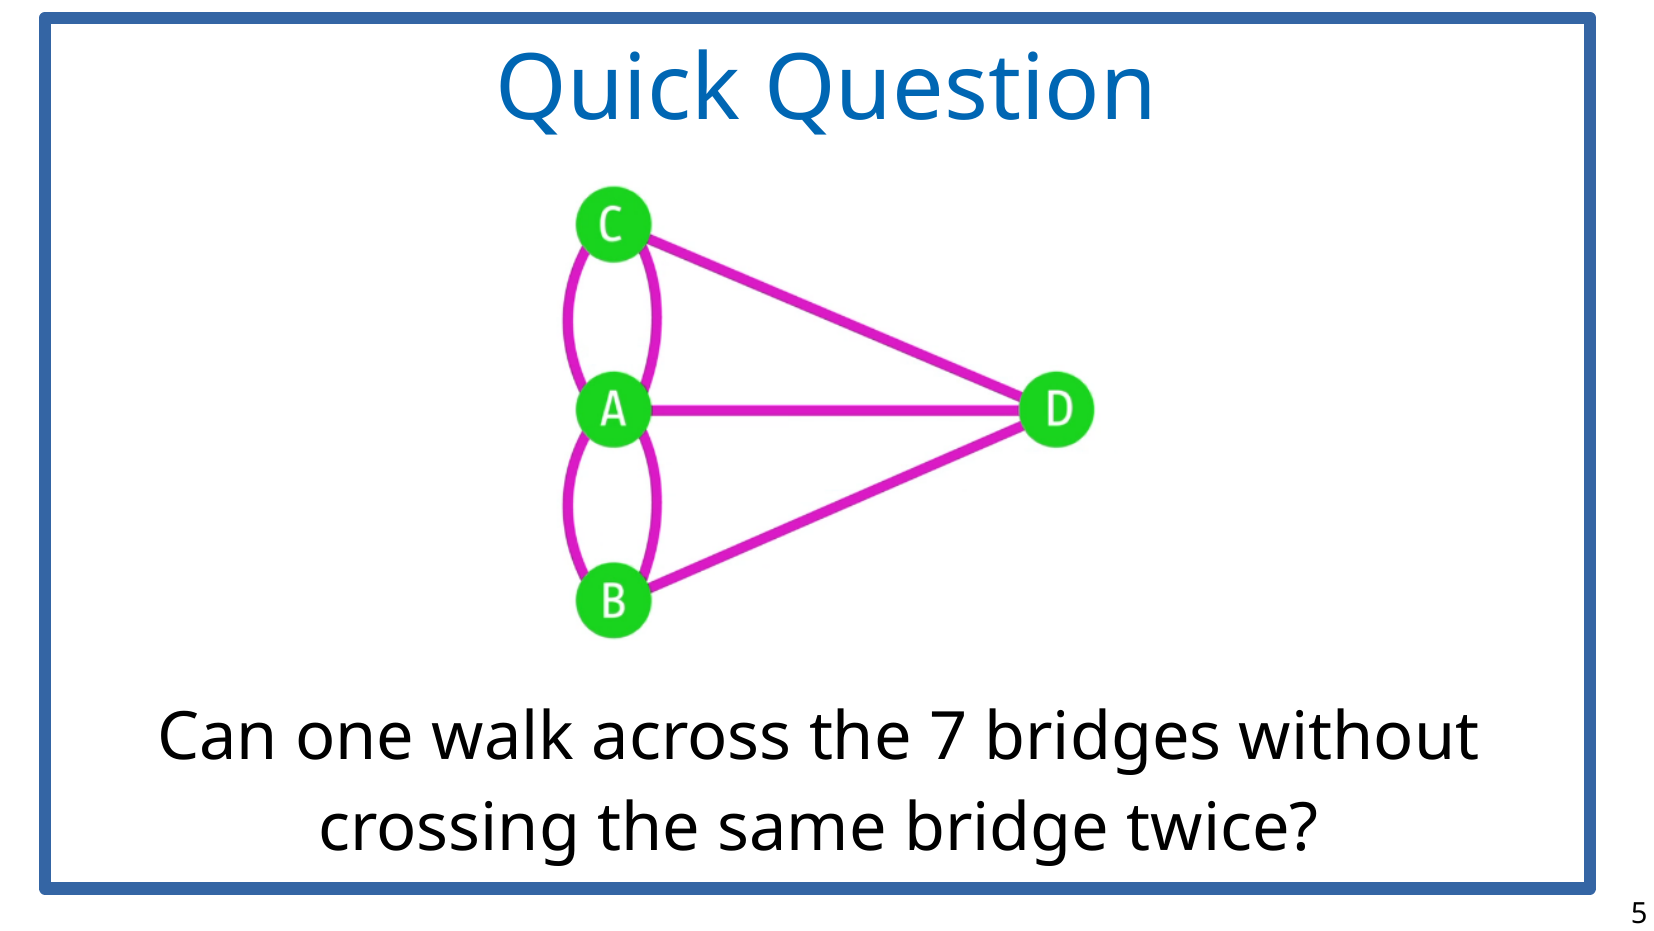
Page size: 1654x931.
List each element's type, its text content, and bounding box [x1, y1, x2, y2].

title Quick Question [82, 0, 1571, 196]
picture [510, 196, 1126, 661]
title Can one walk across the 7 bridges without crossing the same bridge twice? [75, 690, 1564, 869]
